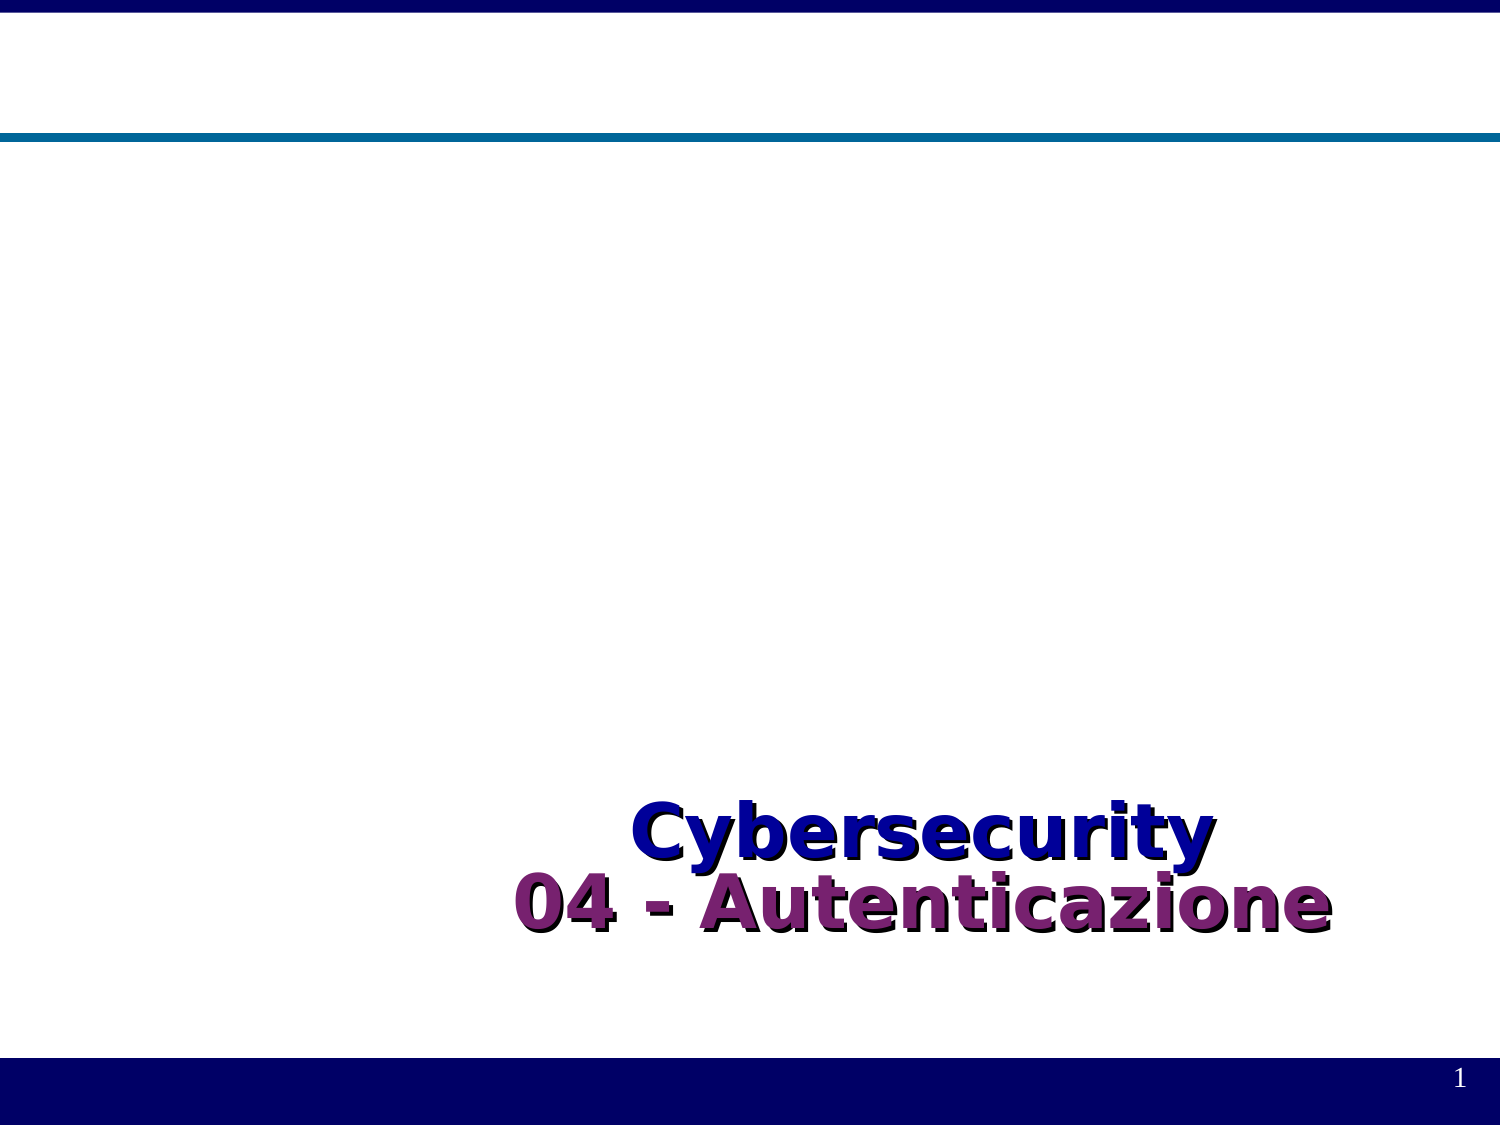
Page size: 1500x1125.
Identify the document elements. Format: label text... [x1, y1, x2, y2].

text_box Cybersecurity 04 - Autenticazione [360, 792, 1486, 1070]
